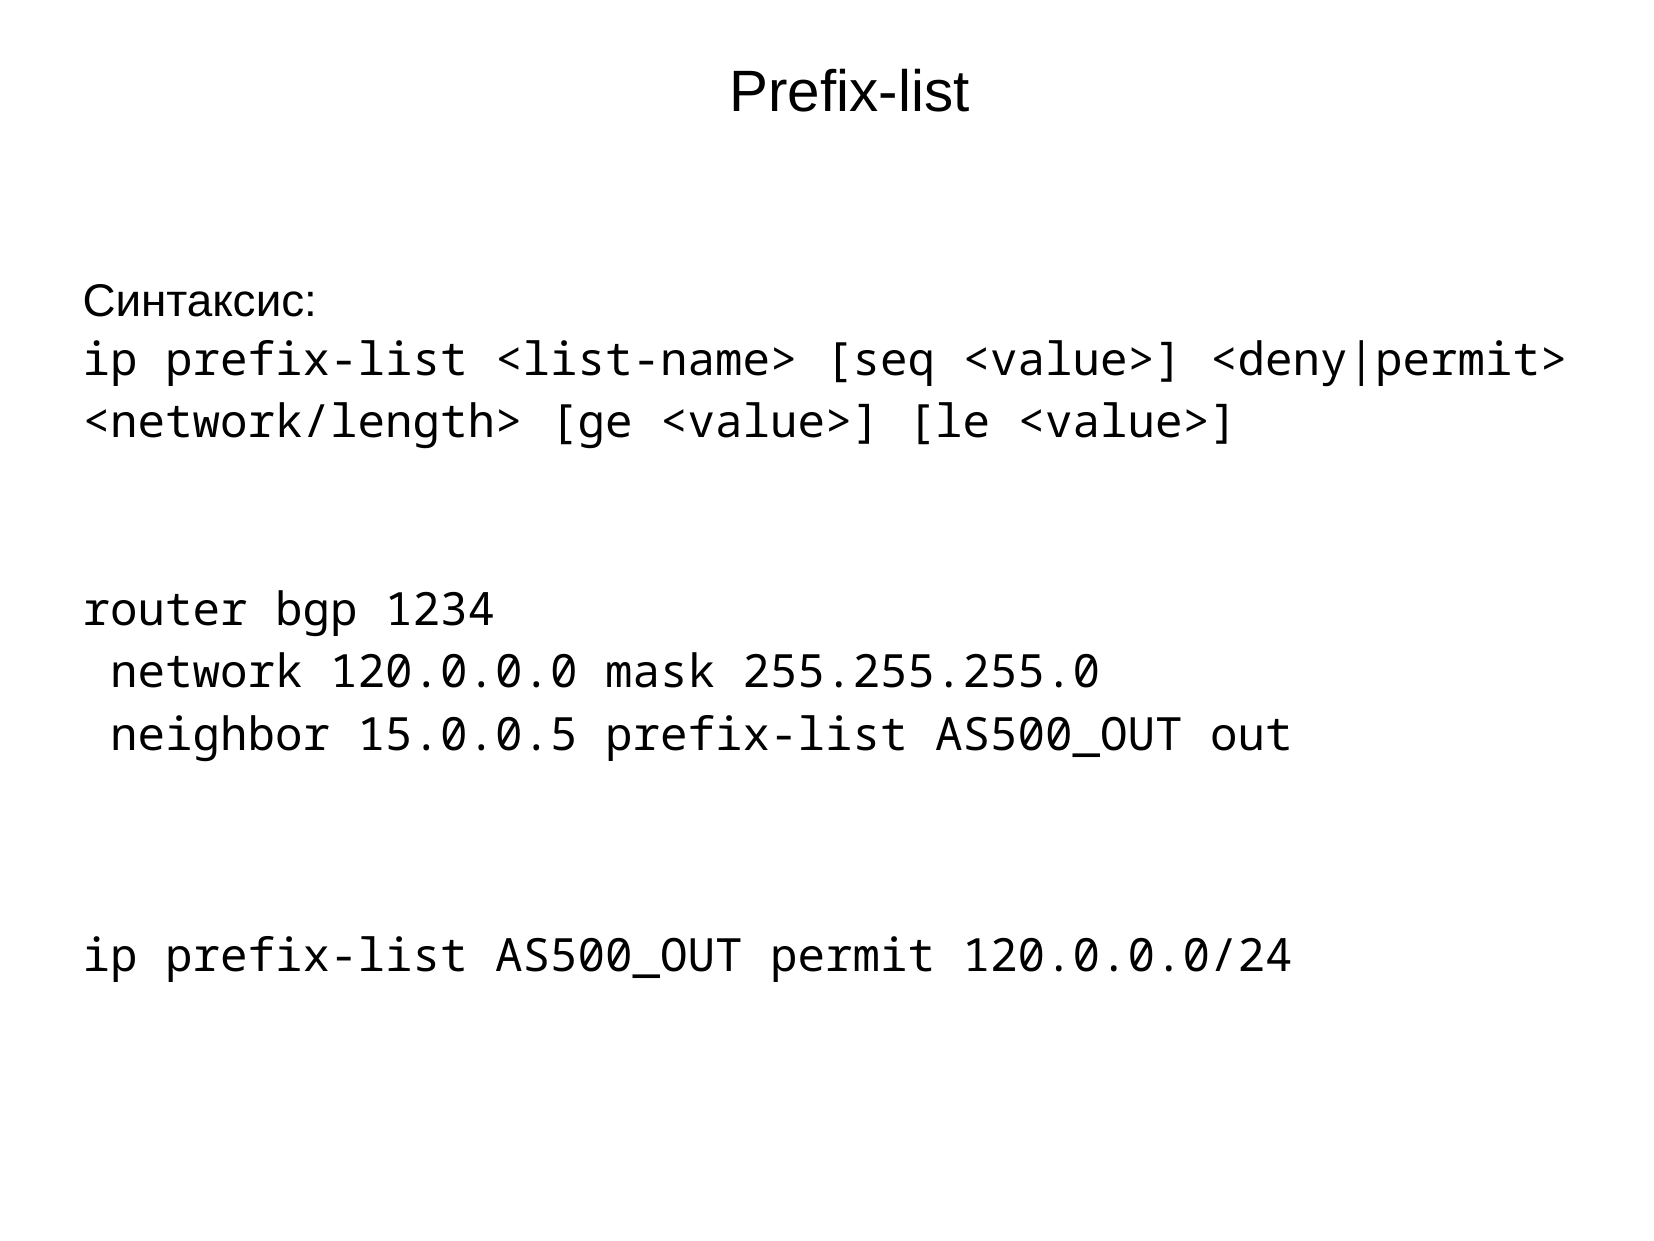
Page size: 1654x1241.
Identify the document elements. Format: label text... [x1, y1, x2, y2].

text_box Синтаксис: ip prefix-list <list-name> [seq <value>] <deny|permit> <network/length> [ge <value>] [le <value>] router bgp 1234 network 120.0.0.0 mask 255.255.255.0 neighbor 15.0.0.5 prefix-list AS500_OUT out ip prefix-list AS500_OUT permit 120.0.0.0/24 [82, 123, 1571, 1199]
title Prefix-list [82, 48, 1613, 133]
